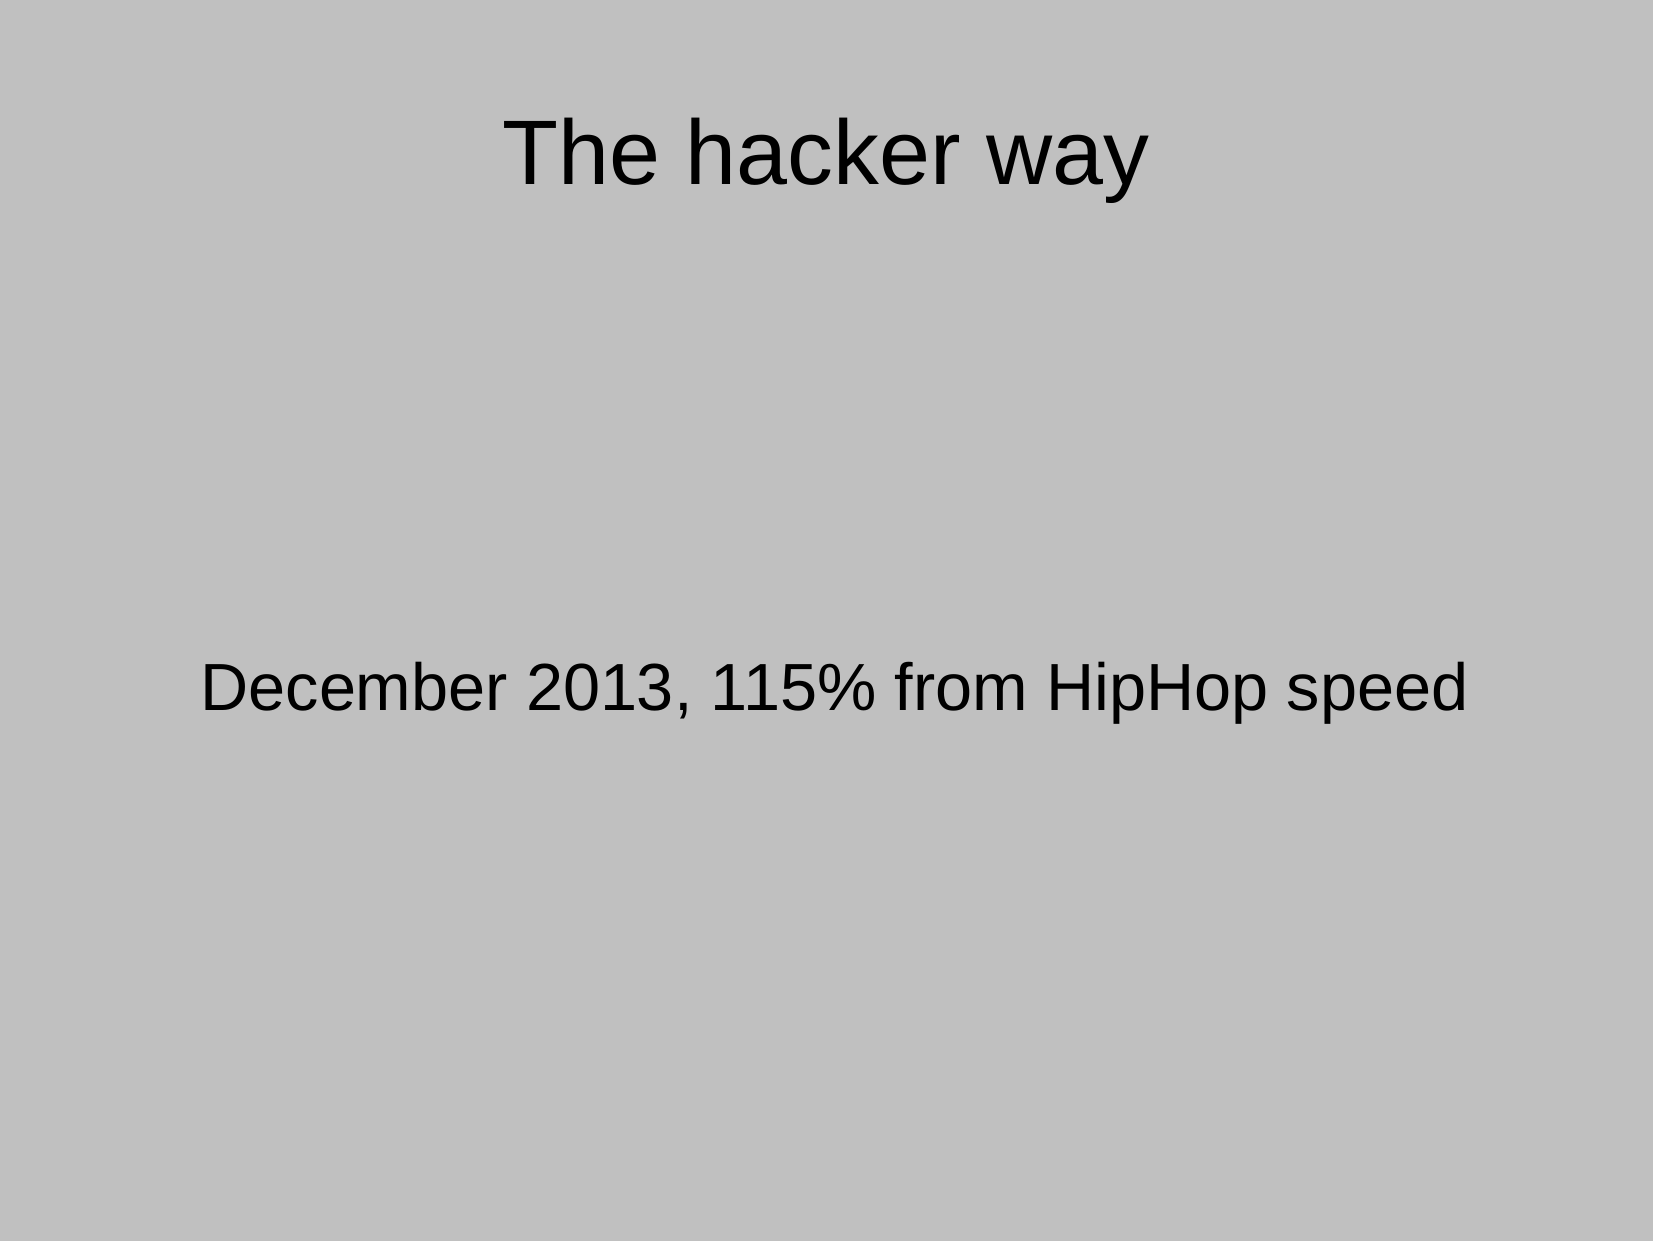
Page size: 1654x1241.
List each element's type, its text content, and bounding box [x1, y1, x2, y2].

title The hacker way [82, 49, 1571, 257]
subtitle December 2013, 115% from HipHop speed [82, 290, 1571, 1010]
